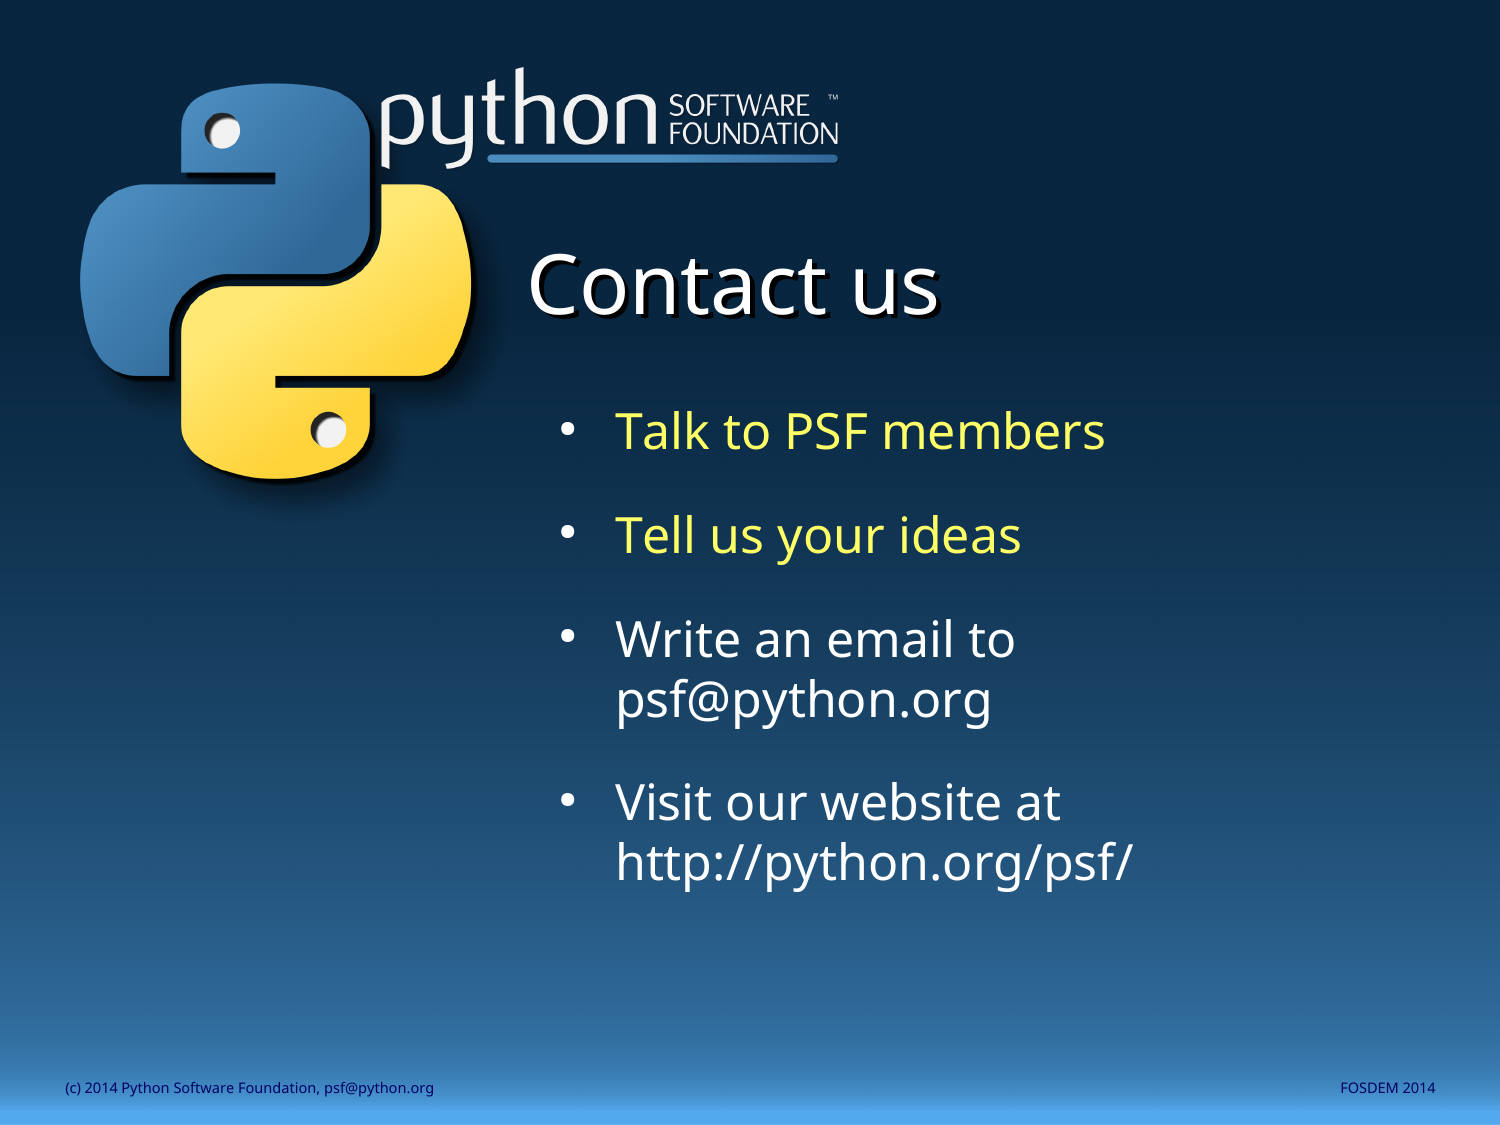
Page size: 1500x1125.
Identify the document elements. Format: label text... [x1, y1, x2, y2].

picture [0, 0, 1500, 1125]
title Contact us [512, 185, 1388, 377]
list Talk to PSF members Tell us your ideas Write an email to psf@python.org Visit our website at http://python.org/psf/ [544, 392, 1388, 1006]
